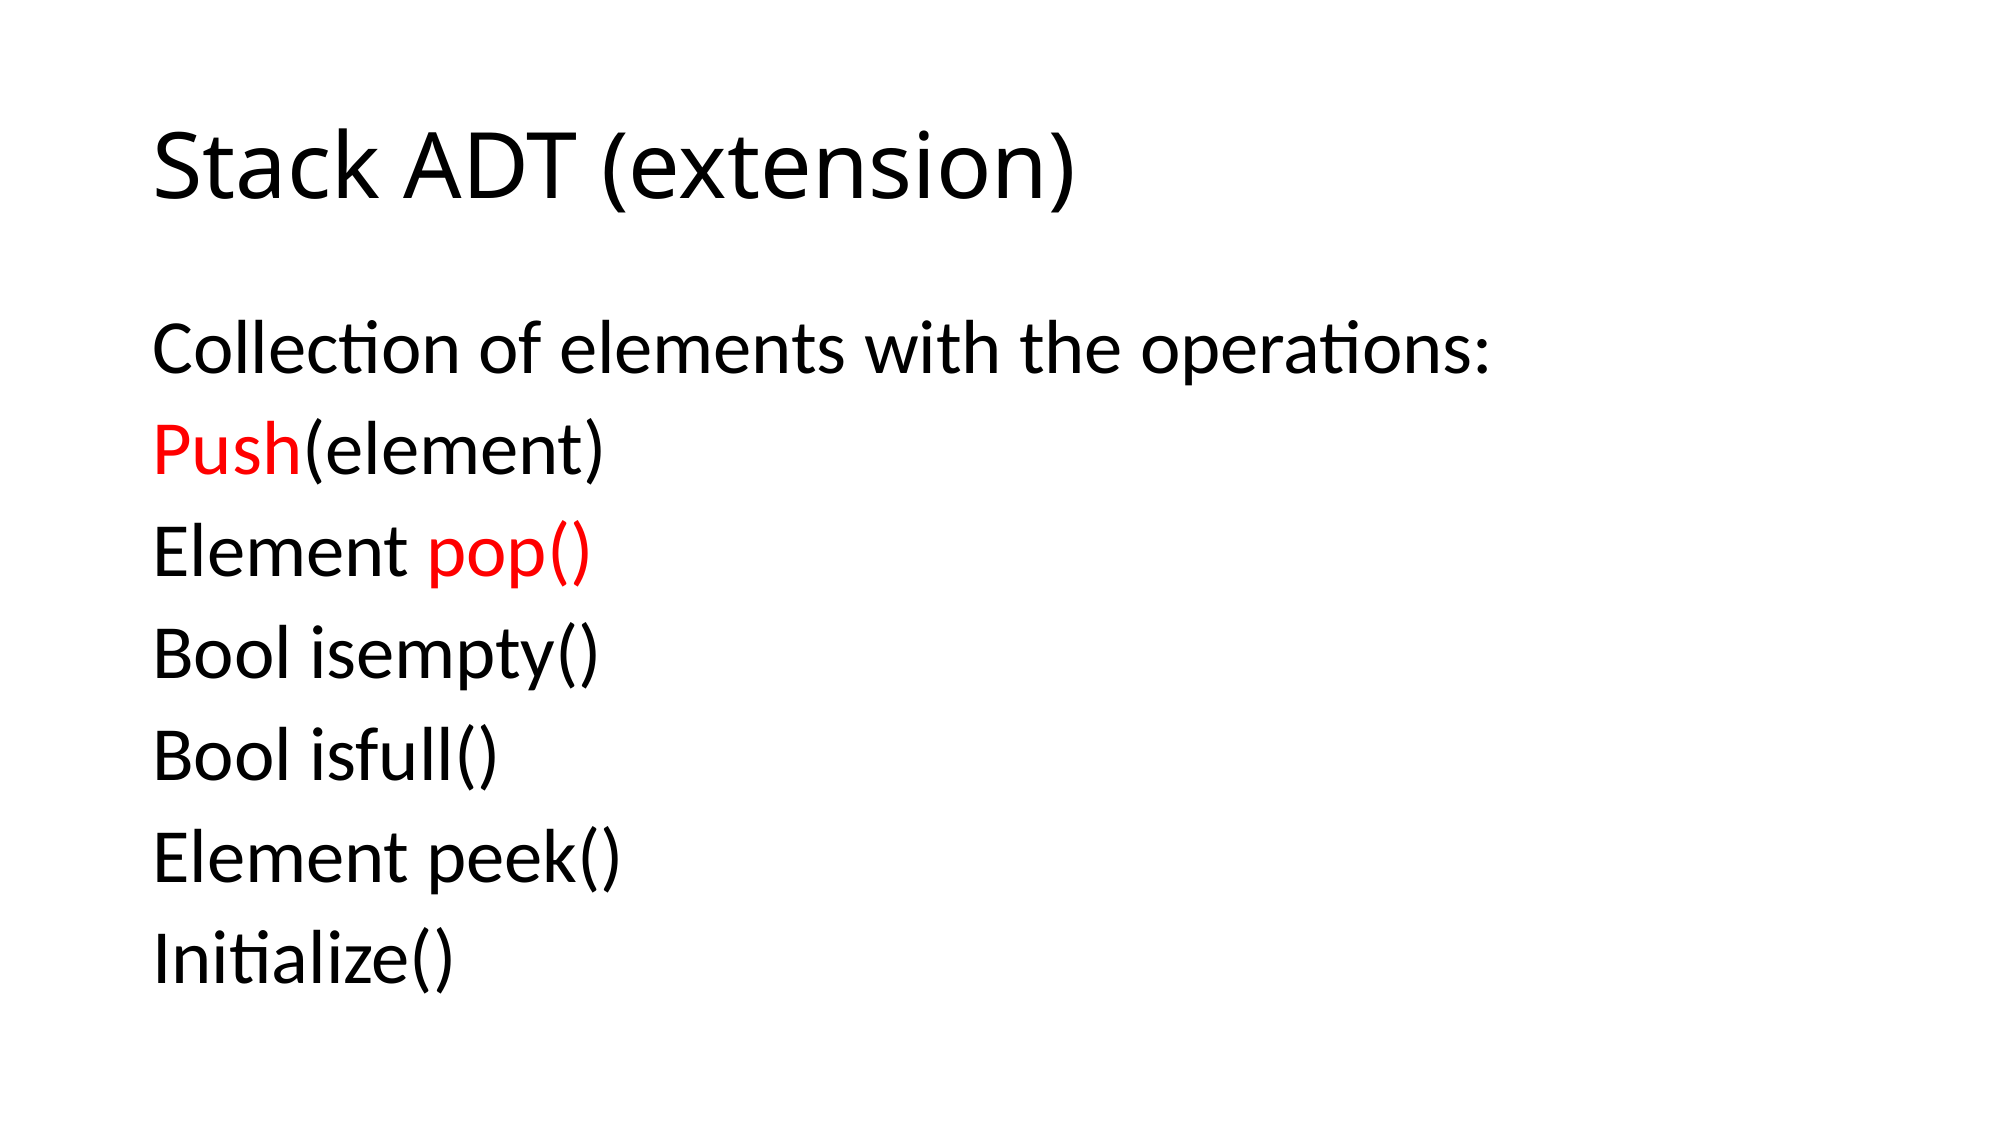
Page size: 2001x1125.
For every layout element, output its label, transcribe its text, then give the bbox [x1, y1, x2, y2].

title Stack ADT (extension) [137, 59, 1863, 278]
list Collection of elements with the operations: Push(element) Element pop() Bool isempty() Bool isfull() Element peek() Initialize() [137, 299, 1863, 1014]
